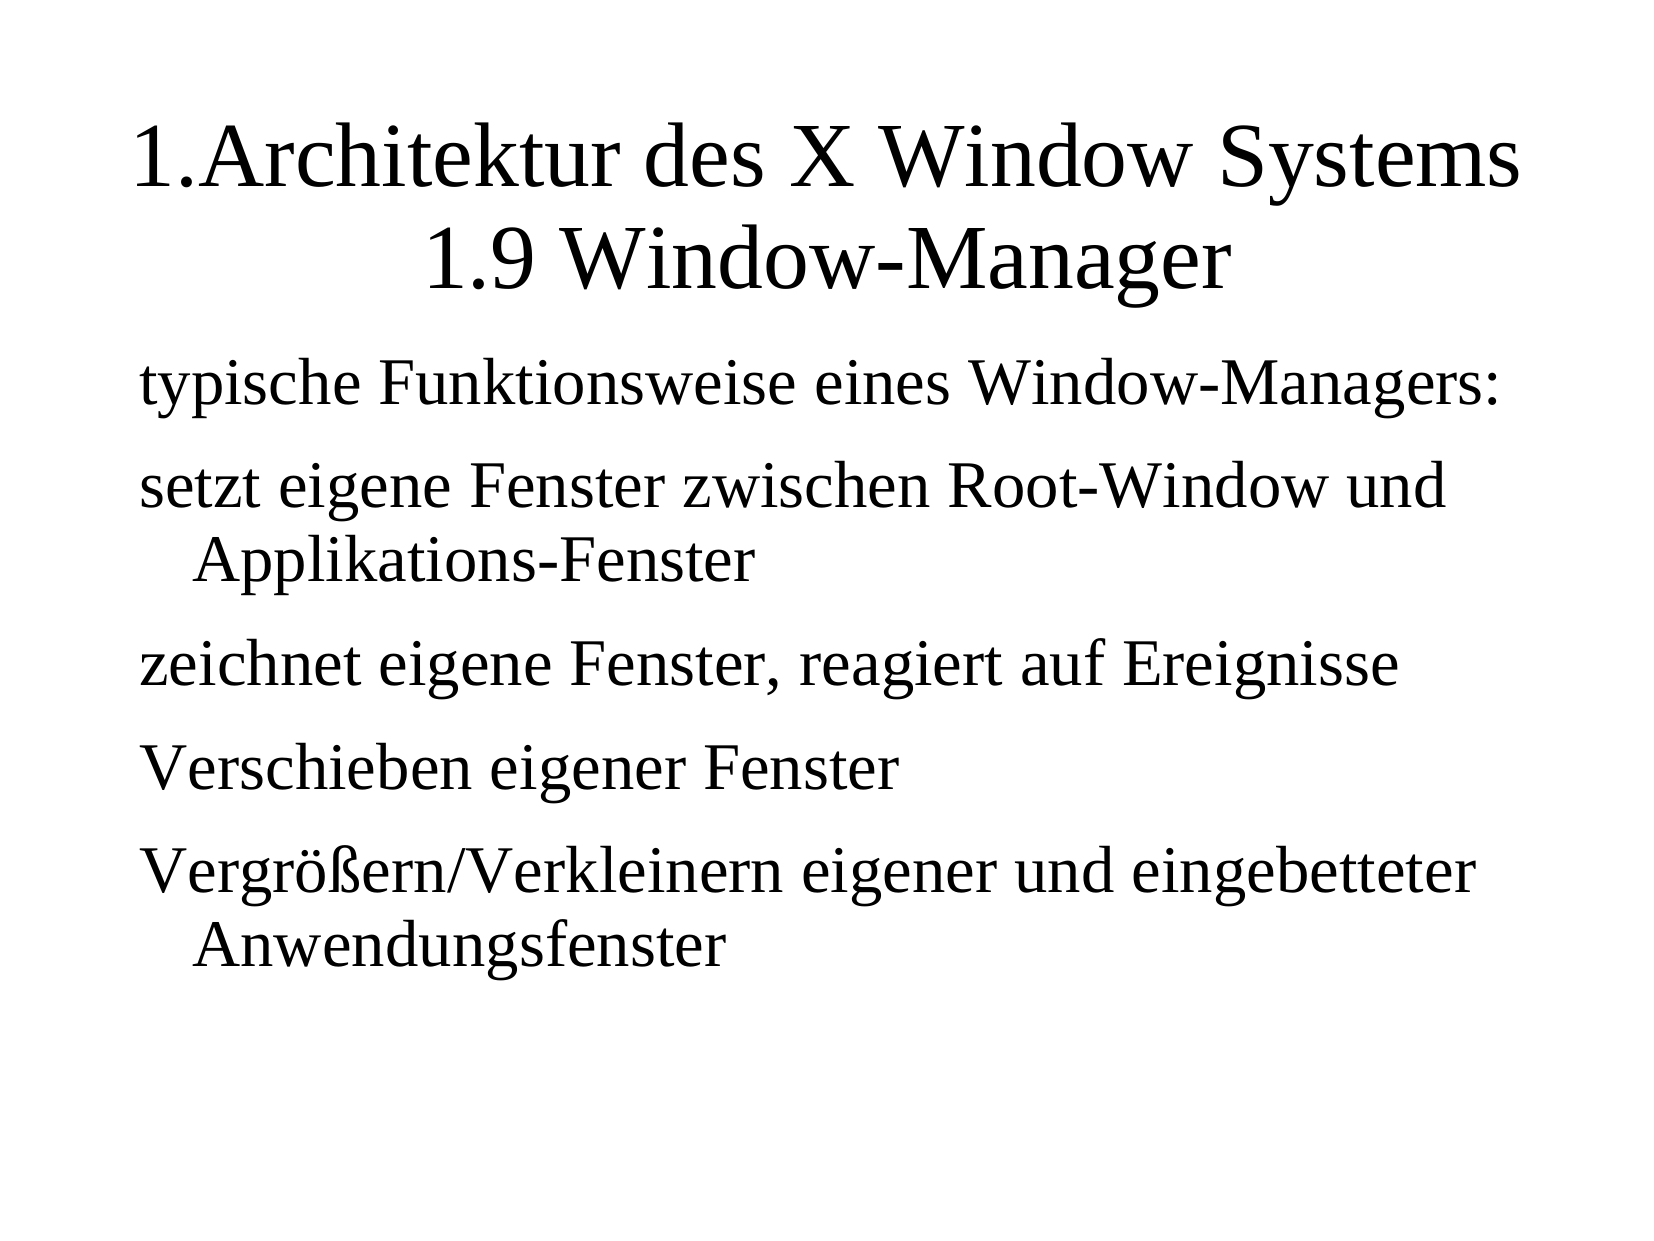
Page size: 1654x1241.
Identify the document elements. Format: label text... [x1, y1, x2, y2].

title 1.Architektur des X Window Systems 1.9 Window-Manager [121, 102, 1534, 311]
list typische Funktionsweise eines Window-Managers: setzt eigene Fenster zwischen Root-Window und Applikations-Fenster zeichnet eigene Fenster, reagiert auf Ereignisse Verschieben eigener Fenster Vergrößern/Verkleinern eigener und eingebetteter Anwendungsfenster [121, 344, 1534, 1127]
